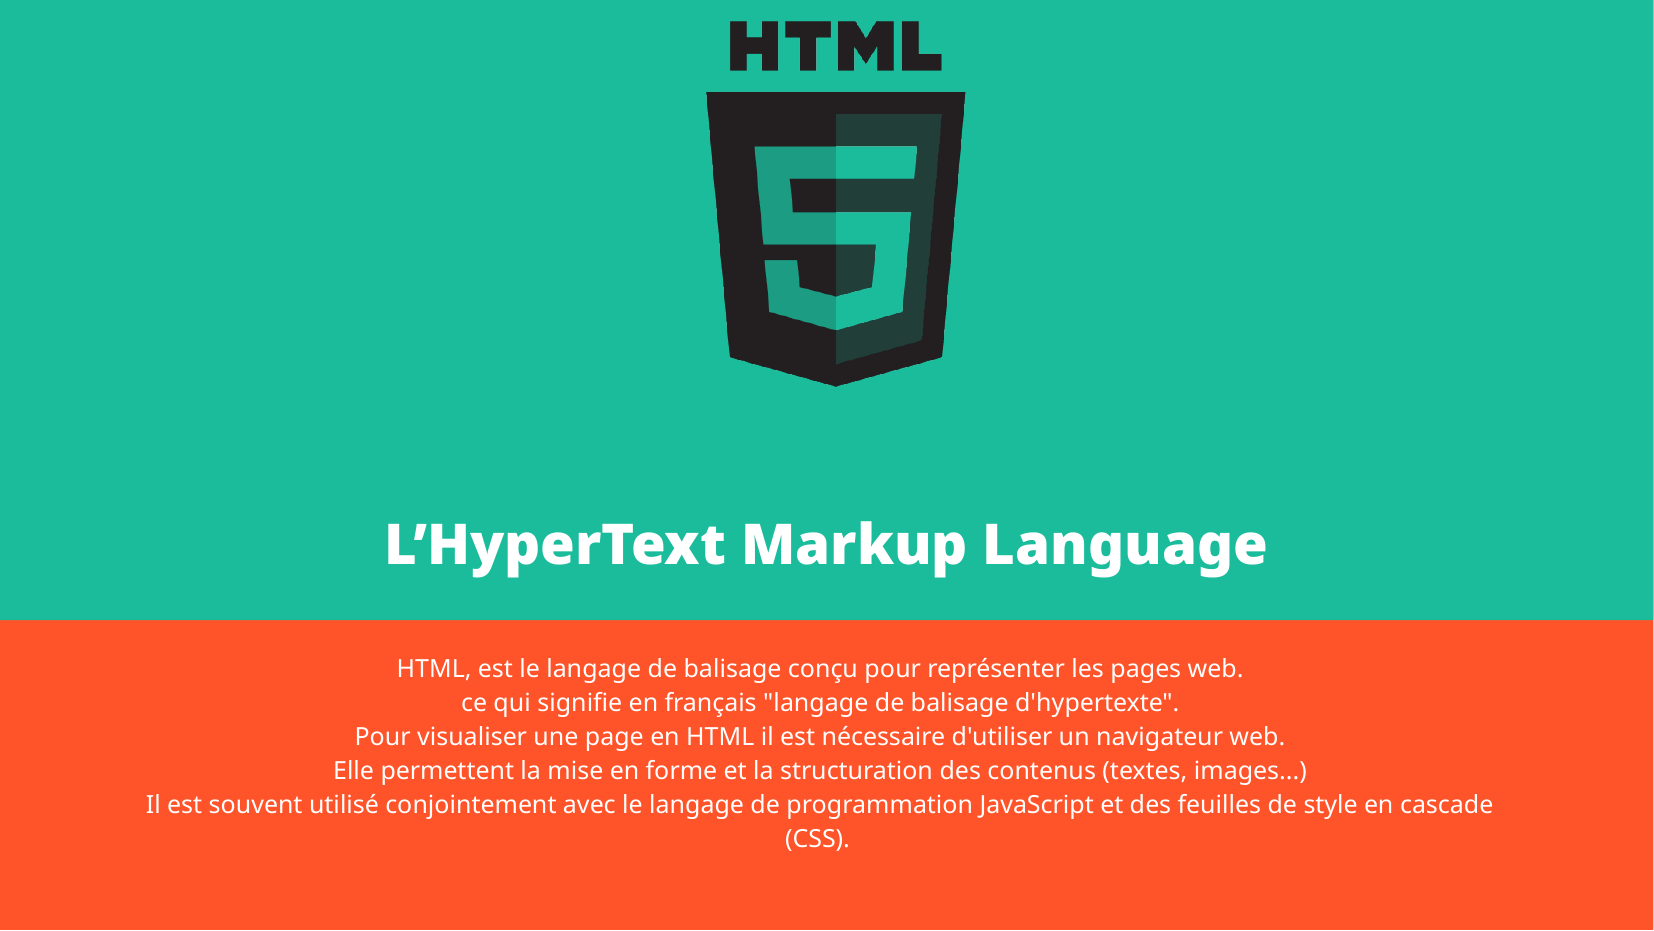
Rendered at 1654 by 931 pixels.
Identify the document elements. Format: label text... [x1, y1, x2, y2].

title L’HyperText Markup Language [59, 465, 1595, 583]
picture [637, 5, 1034, 402]
